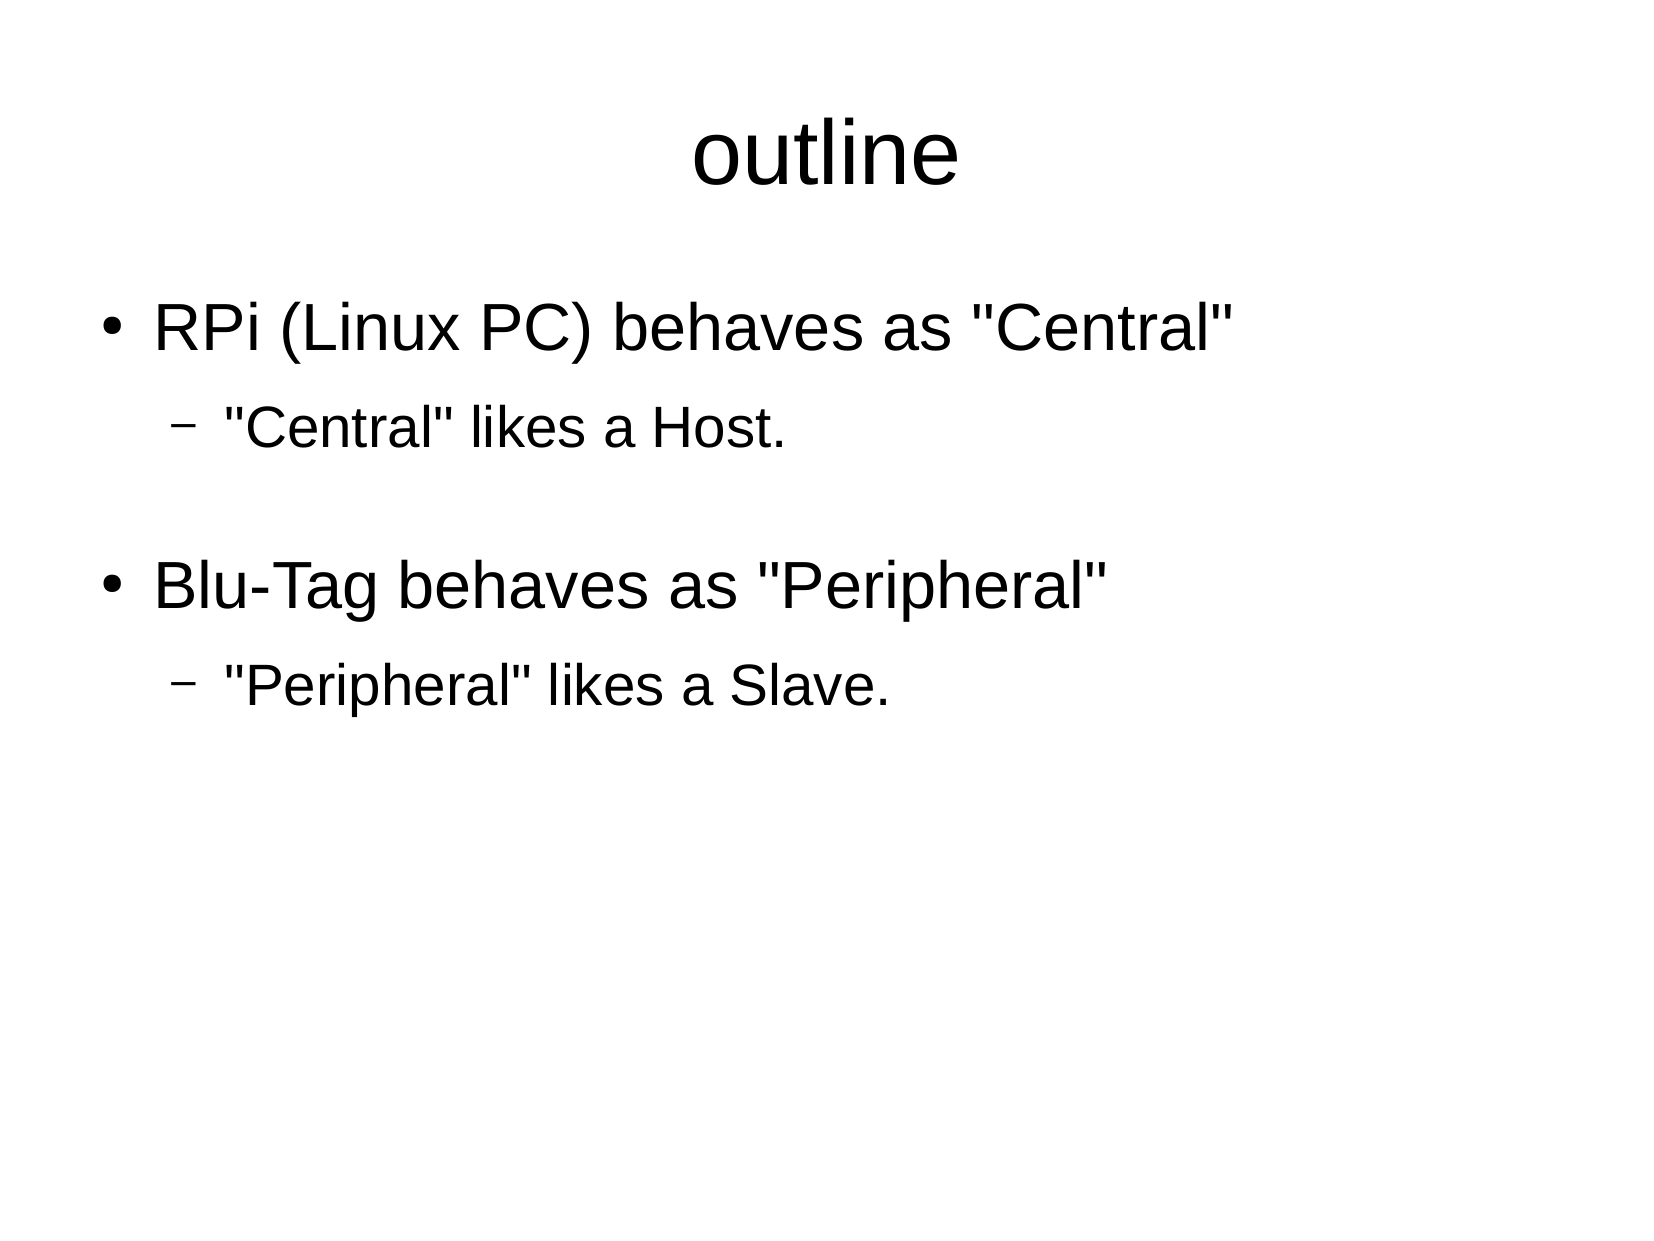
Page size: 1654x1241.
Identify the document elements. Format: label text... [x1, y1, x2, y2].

title outline [82, 49, 1571, 257]
list RPi (Linux PC) behaves as "Central" "Central" likes a Host. Blu-Tag behaves as "Peripheral" "Peripheral" likes a Slave. [82, 290, 1538, 1010]
